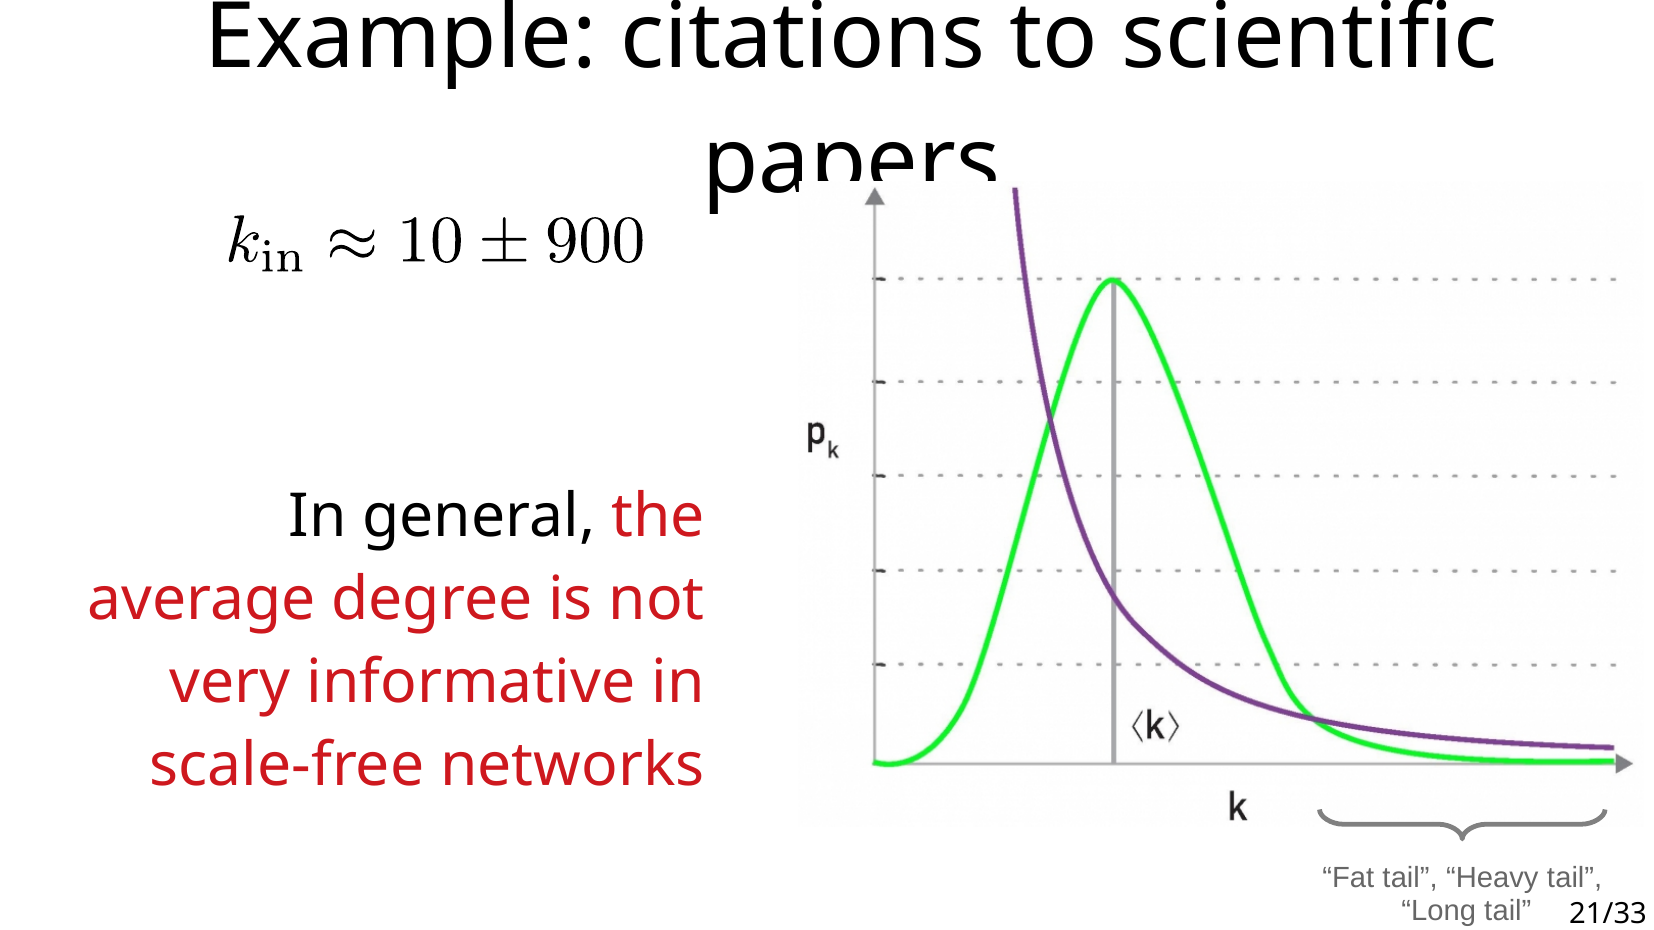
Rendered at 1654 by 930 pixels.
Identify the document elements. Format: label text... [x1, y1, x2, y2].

title Example: citations to scientific papers [82, 0, 1621, 190]
text_box “Fat tail”, “Heavy tail”, “Long tail” [1305, 853, 1621, 930]
list In general, the average degree is not very informative in scale-free networks [82, 471, 706, 886]
picture [798, 181, 1644, 827]
picture [222, 212, 648, 274]
